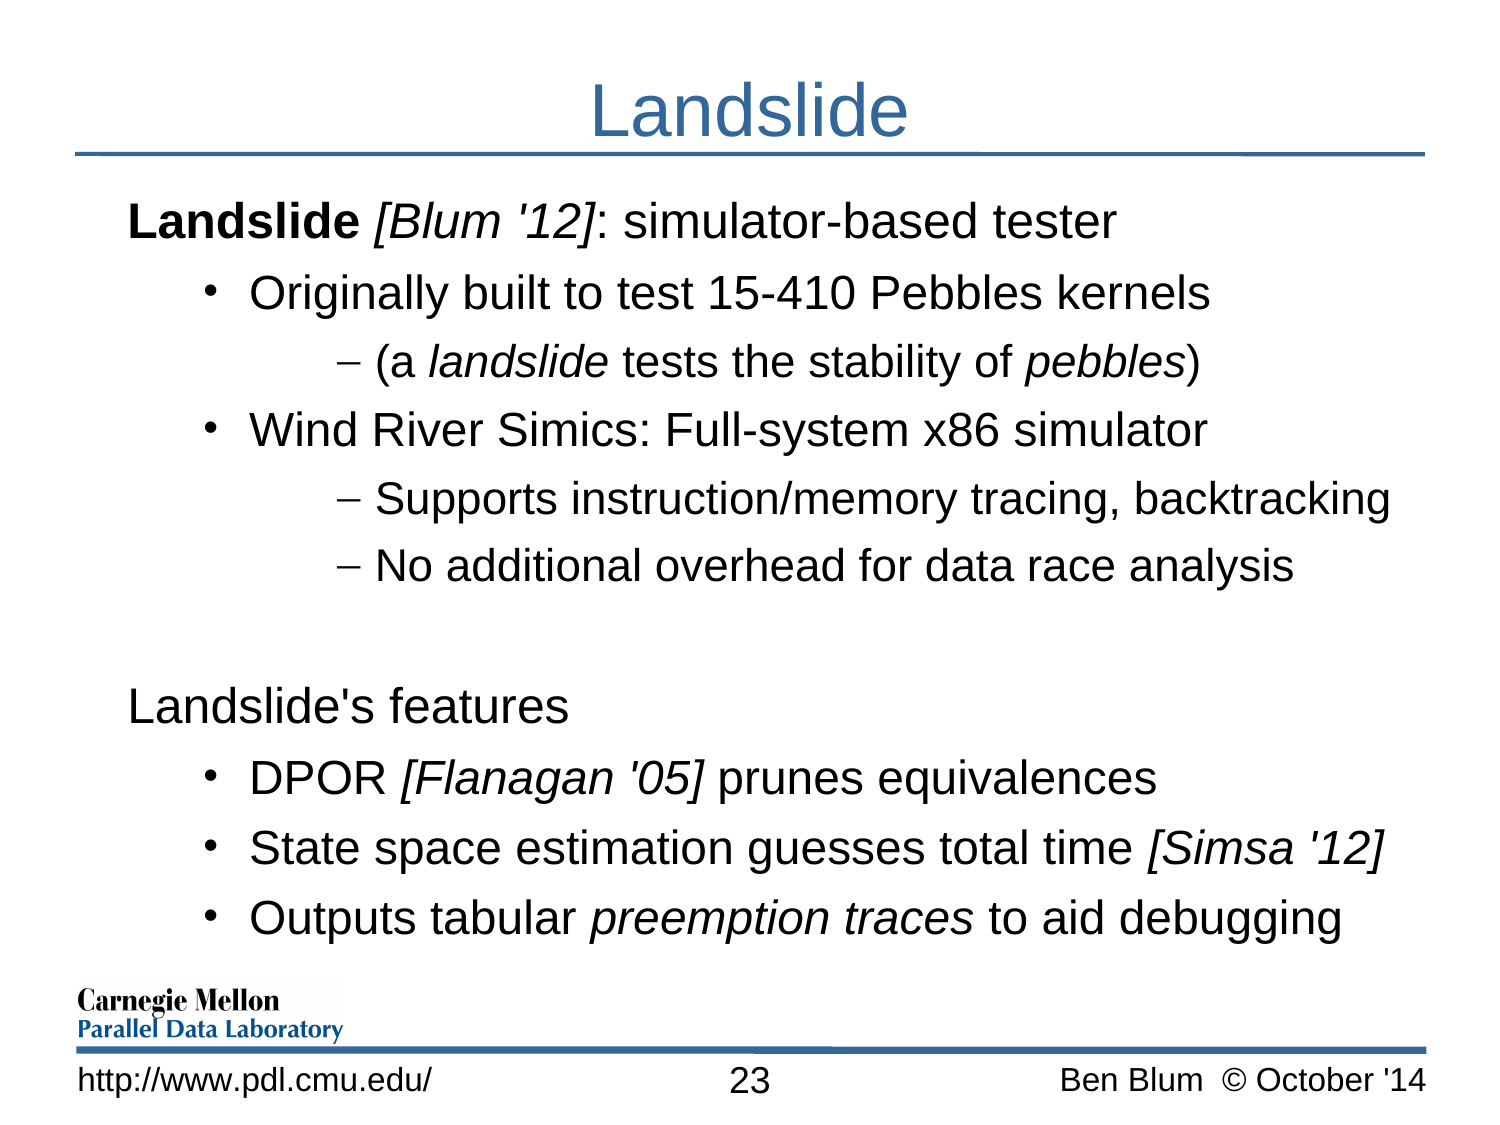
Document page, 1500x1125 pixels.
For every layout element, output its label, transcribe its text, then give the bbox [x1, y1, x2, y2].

title Landslide [112, 49, 1388, 163]
list Landslide [Blum '12]: simulator-based tester Originally built to test 15-410 Pebbles kernels (a landslide tests the stability of pebbles) Wind River Simics: Full-system x86 simulator Supports instruction/memory tracing, backtracking No additional overhead for data race analysis Landslide's features DPOR [Flanagan '05] prunes equivalences State space estimation guesses total time [Simsa '12] Outputs tabular preemption traces to aid debugging [112, 181, 1426, 952]
picture [77, 979, 343, 1044]
